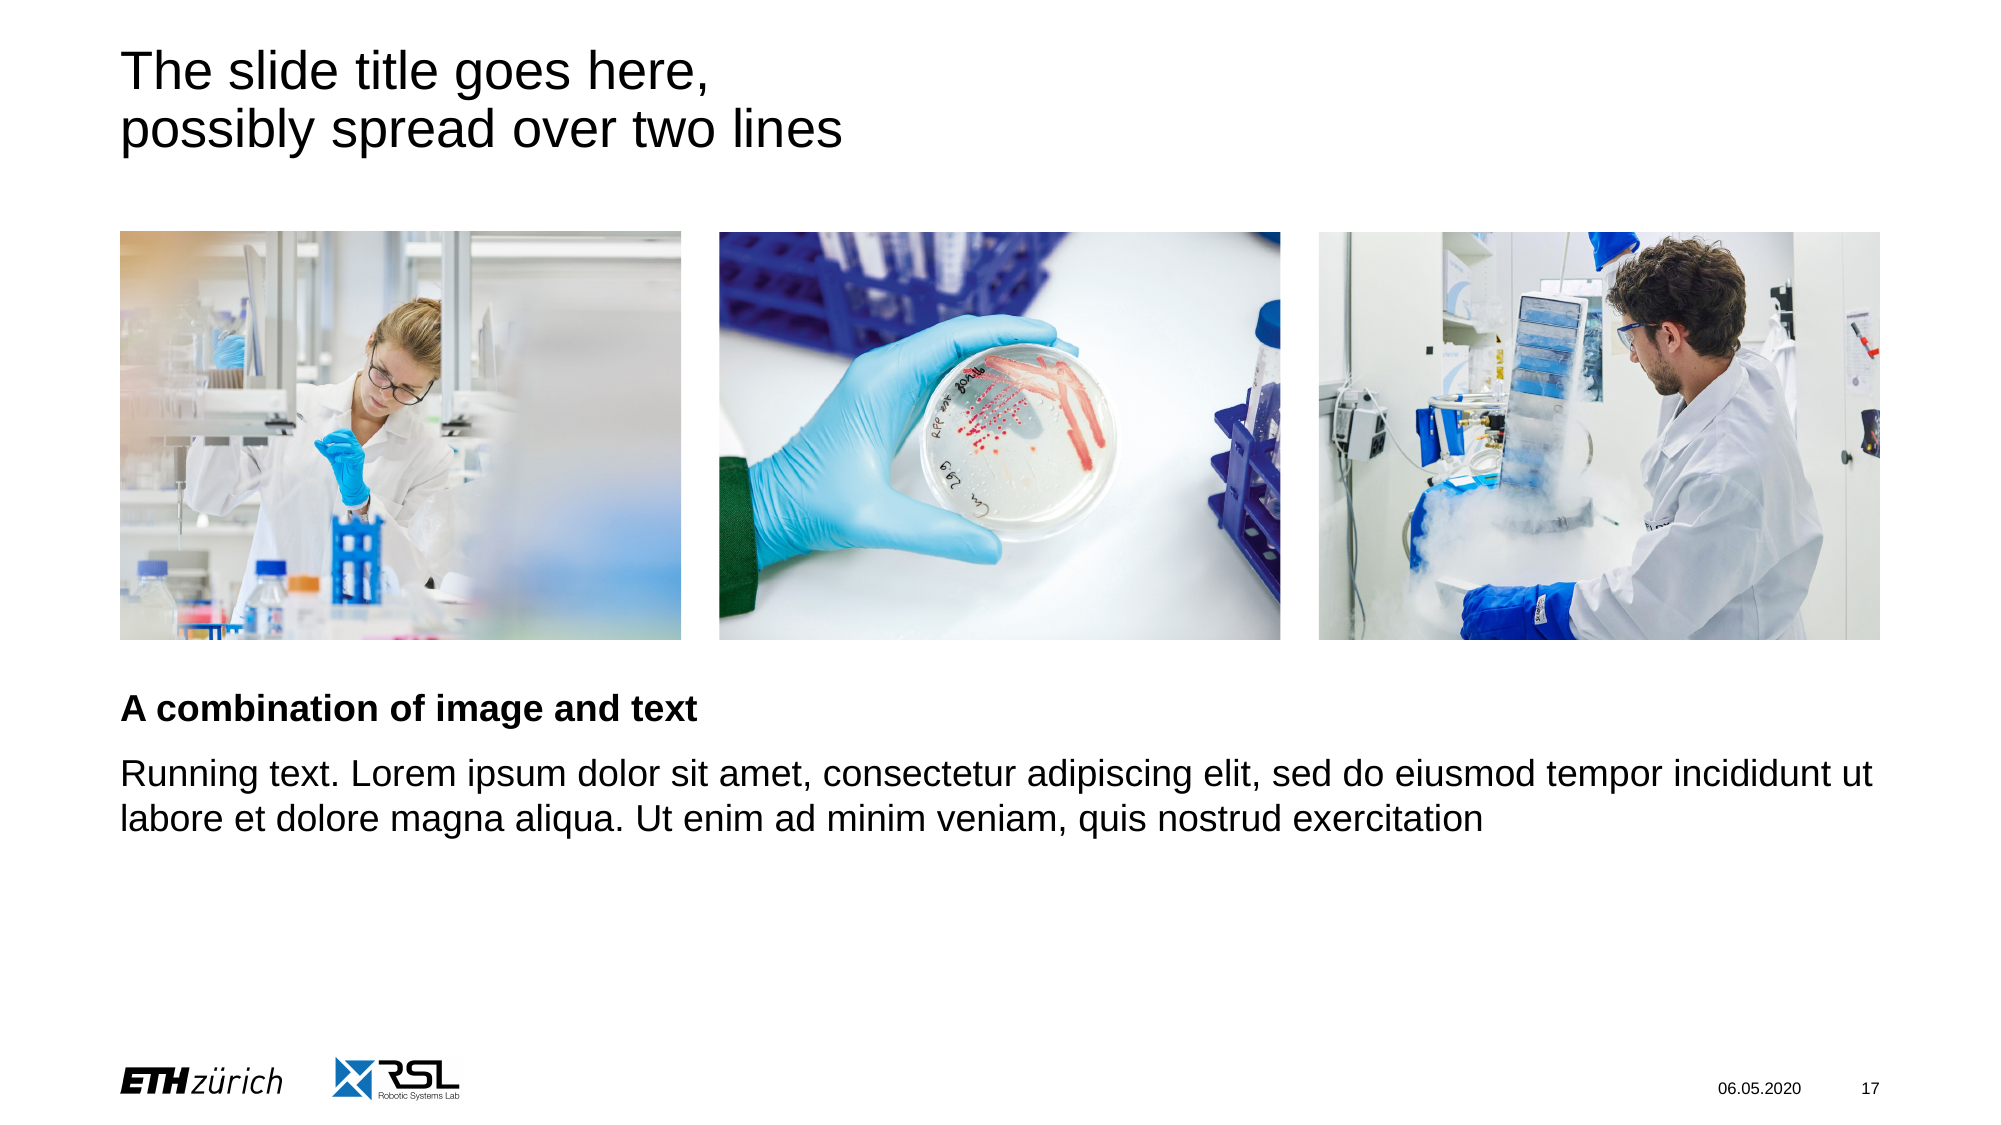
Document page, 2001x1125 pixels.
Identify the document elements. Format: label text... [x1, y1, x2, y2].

list A combination of image and text Running text. Lorem ipsum dolor sit amet, consectetur adipiscing elit, sed do eiusmod tempor incididunt ut labore et dolore magna aliqua. Ut enim ad minim veniam, quis nostrud exercitation [120, 683, 1880, 1032]
title The slide title goes here, possibly spread over two lines [120, 42, 1880, 191]
picture [719, 232, 1281, 640]
slide_number <number> [1827, 1069, 1880, 1106]
slide_number 06.05.2020 [1718, 1069, 1819, 1106]
picture [120, 231, 682, 640]
picture [120, 1067, 282, 1094]
picture [327, 1052, 464, 1106]
picture [1318, 232, 1880, 640]
